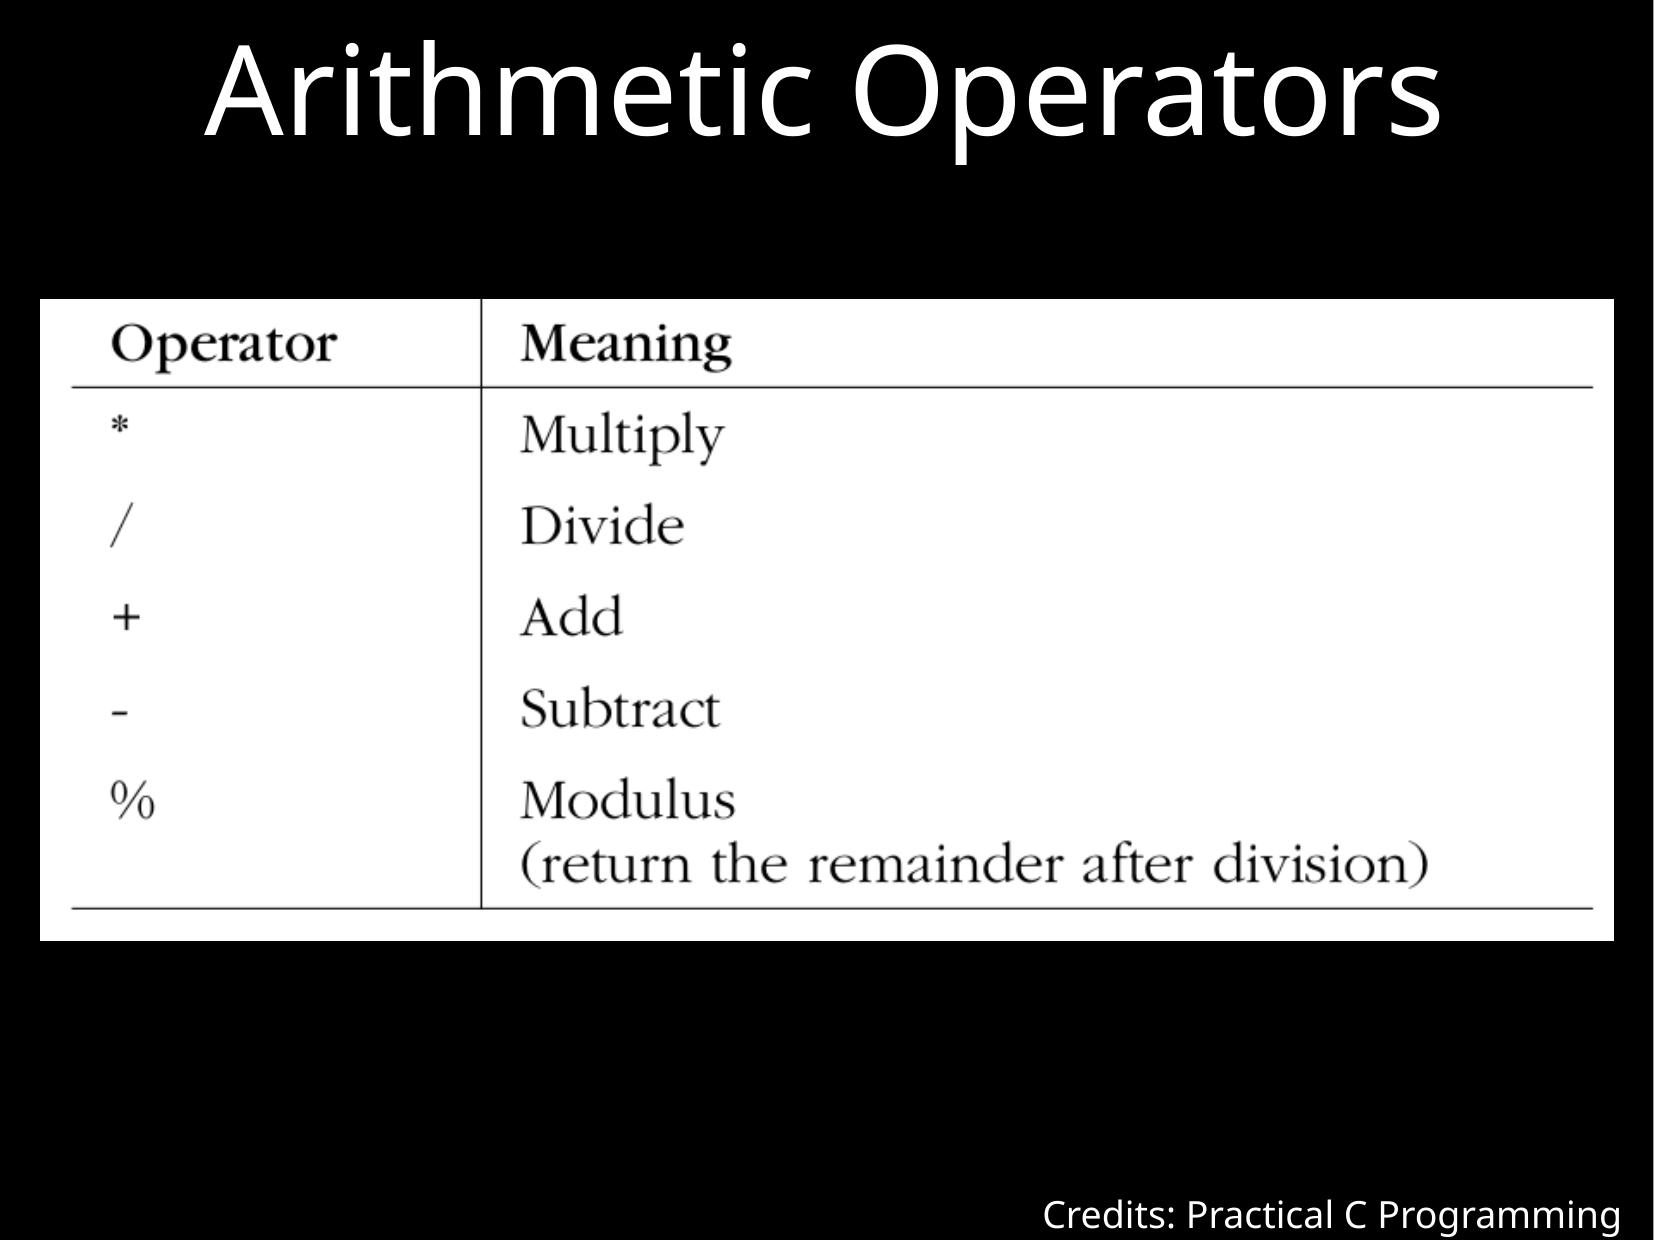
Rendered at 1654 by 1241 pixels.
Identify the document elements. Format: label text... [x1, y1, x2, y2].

text_box Arithmetic Operators [189, 0, 1464, 231]
picture [40, 299, 1614, 941]
text_box Credits: Practical C Programming [1027, 1181, 1649, 1241]
